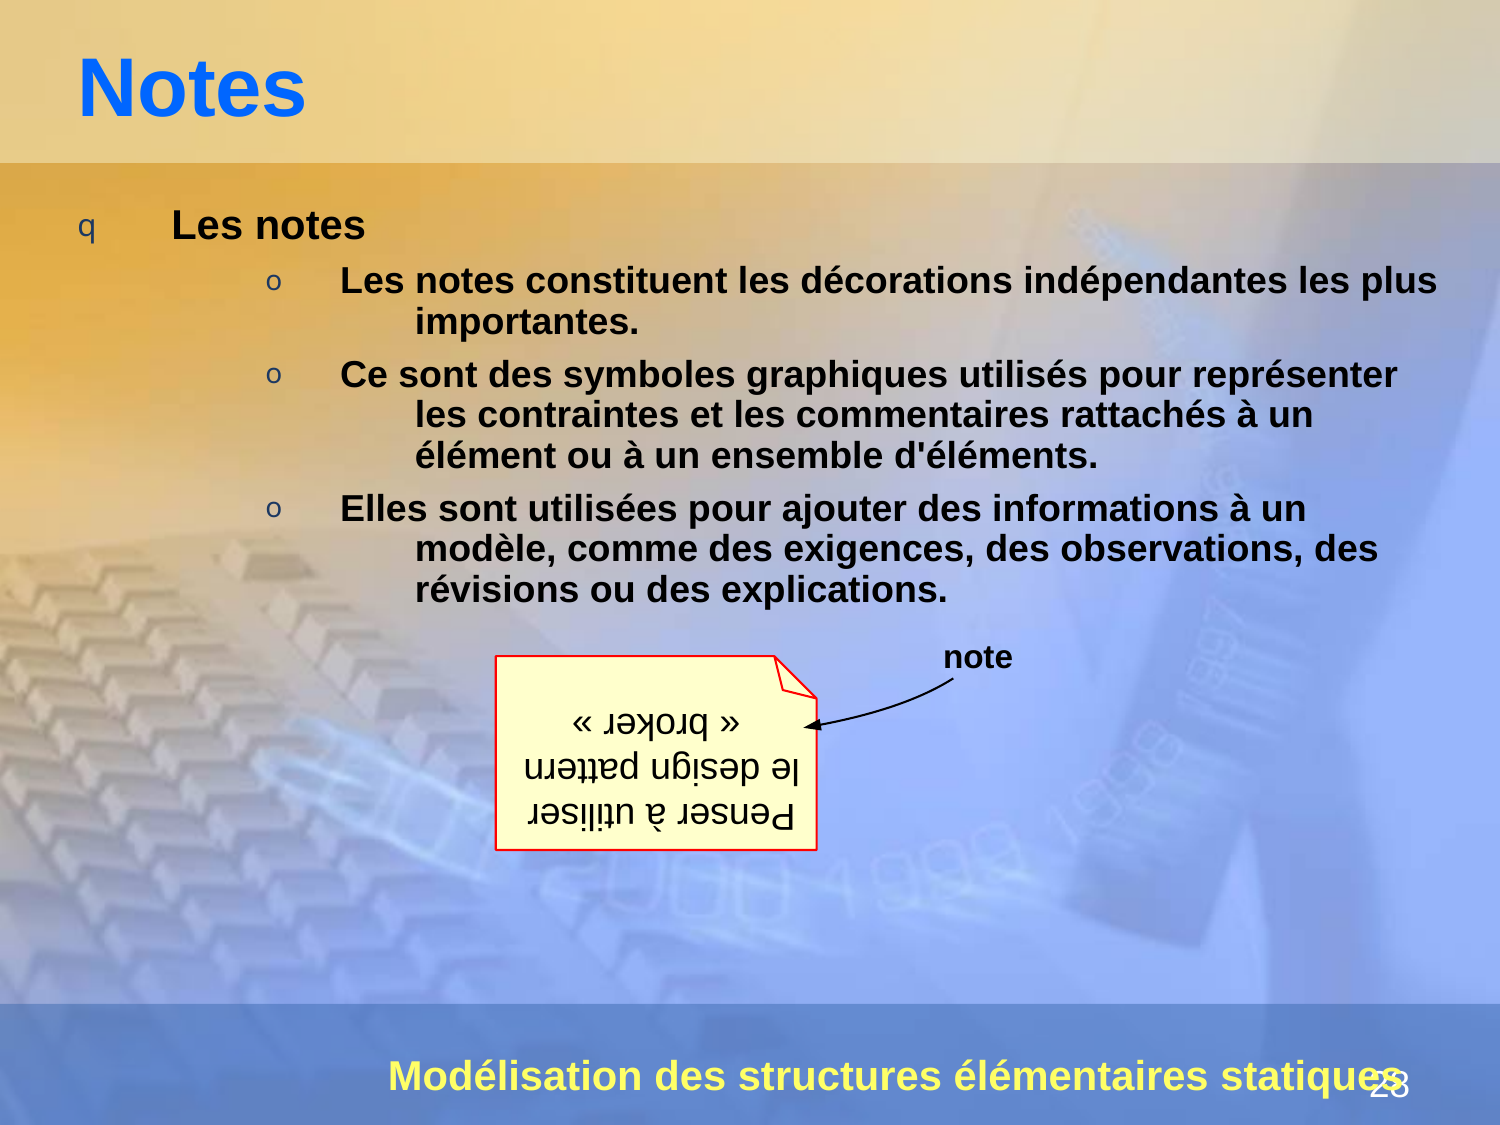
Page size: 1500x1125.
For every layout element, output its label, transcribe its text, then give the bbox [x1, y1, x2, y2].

list Les notes Les notes constituent les décorations indépendantes les plus importantes. Ce sont des symboles graphiques utilisés pour représenter les contraintes et les commentaires rattachés à un élément ou à un ensemble d'éléments. Elles sont utilisées pour ajouter des informations à un modèle, comme des exigences, des observations, des révisions ou des explications. [62, 196, 1470, 623]
text_box Penser à utiliser le design pattern « broker » [495, 656, 817, 850]
title Notes [62, 37, 1469, 143]
text_box note [943, 635, 1033, 675]
text_box Modélisation des structures élémentaires statiques [388, 1049, 1404, 1099]
